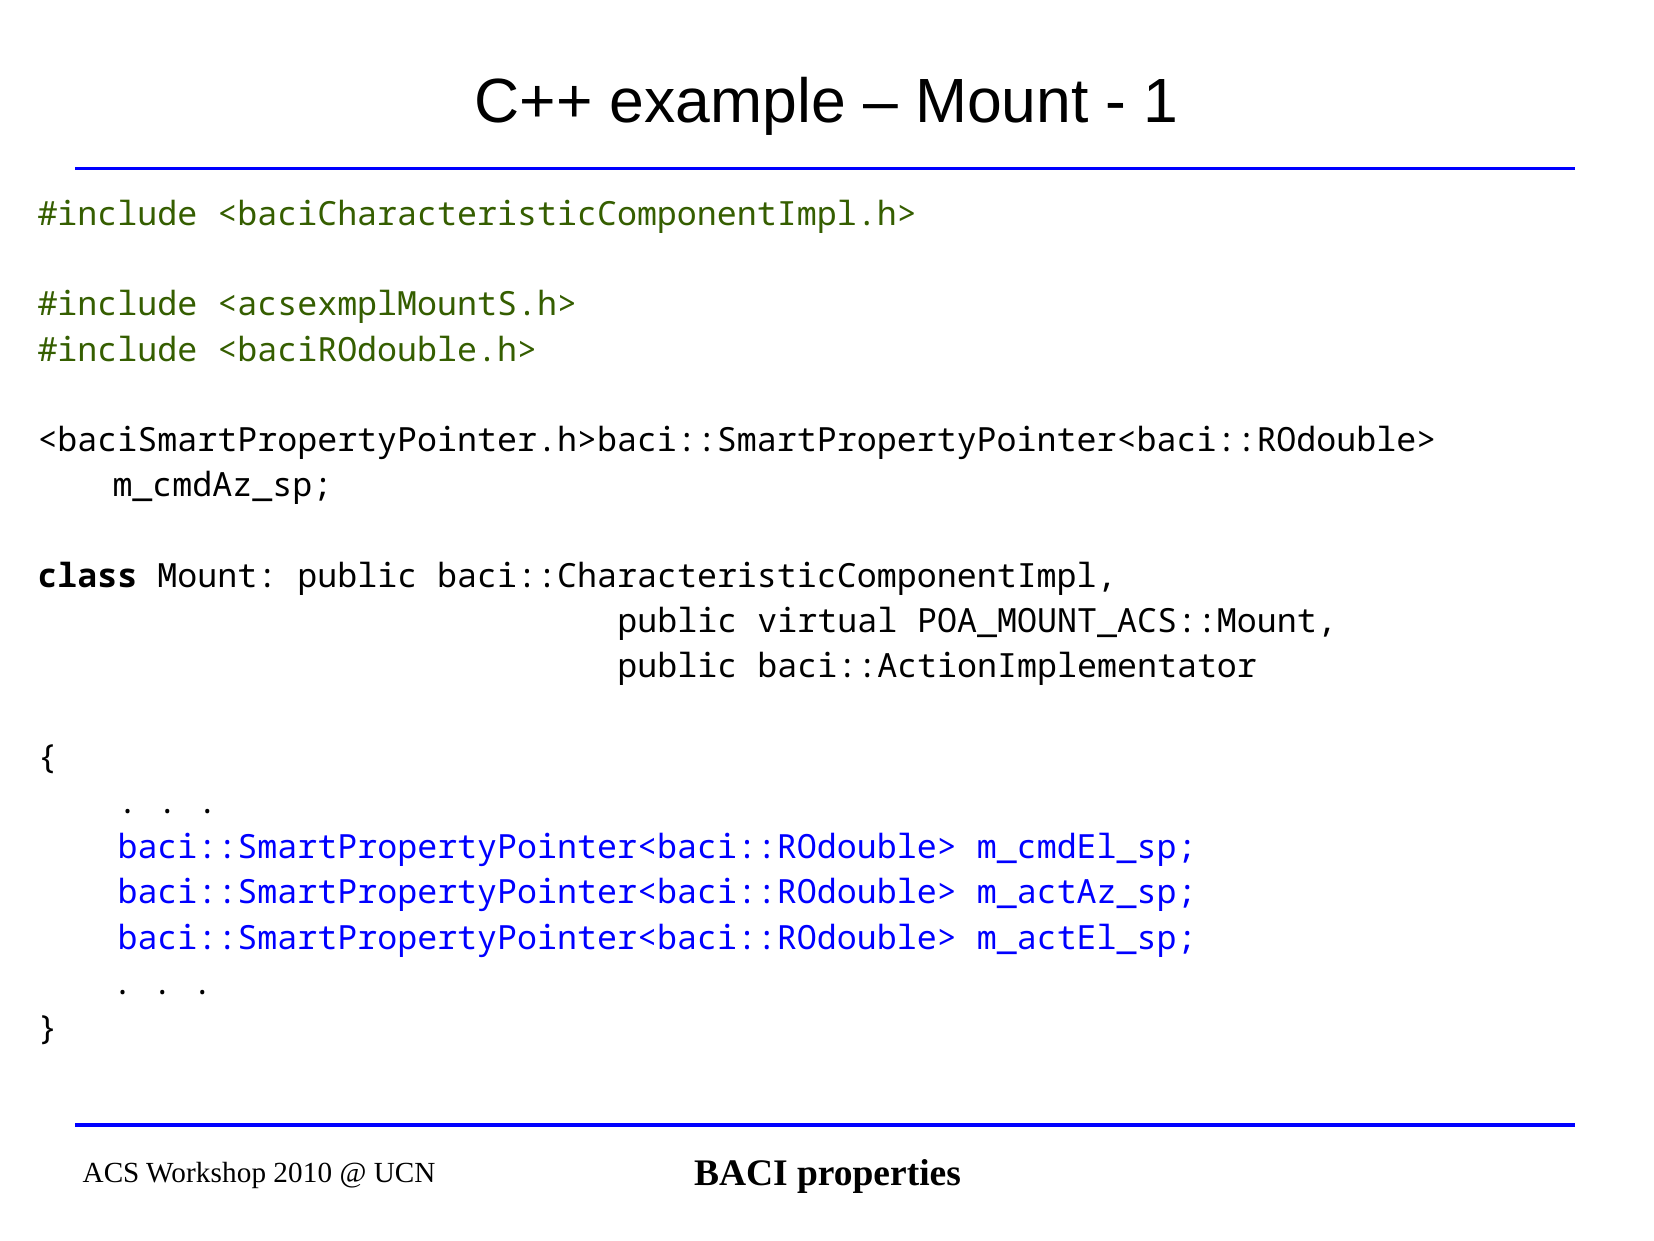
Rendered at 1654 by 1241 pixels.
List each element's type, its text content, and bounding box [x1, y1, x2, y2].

subtitle #include <baciCharacteristicComponentImpl.h> #include <acsexmplMountS.h> #include <baciROdouble.h> <baciSmartPropertyPointer.h>baci::SmartPropertyPointer<baci::ROdouble> m_cmdAz_sp; class Mount: public baci::CharacteristicComponentImpl, public virtual POA_MOUNT_ACS::Mount, public baci::ActionImplementator { . . . baci::SmartPropertyPointer<baci::ROdouble> m_cmdEl_sp; baci::SmartPropertyPointer<baci::ROdouble> m_actAz_sp; baci::SmartPropertyPointer<baci::ROdouble> m_actEl_sp; . . . } [37, 220, 1613, 1073]
title C++ example – Mount - 1 [82, 39, 1571, 163]
